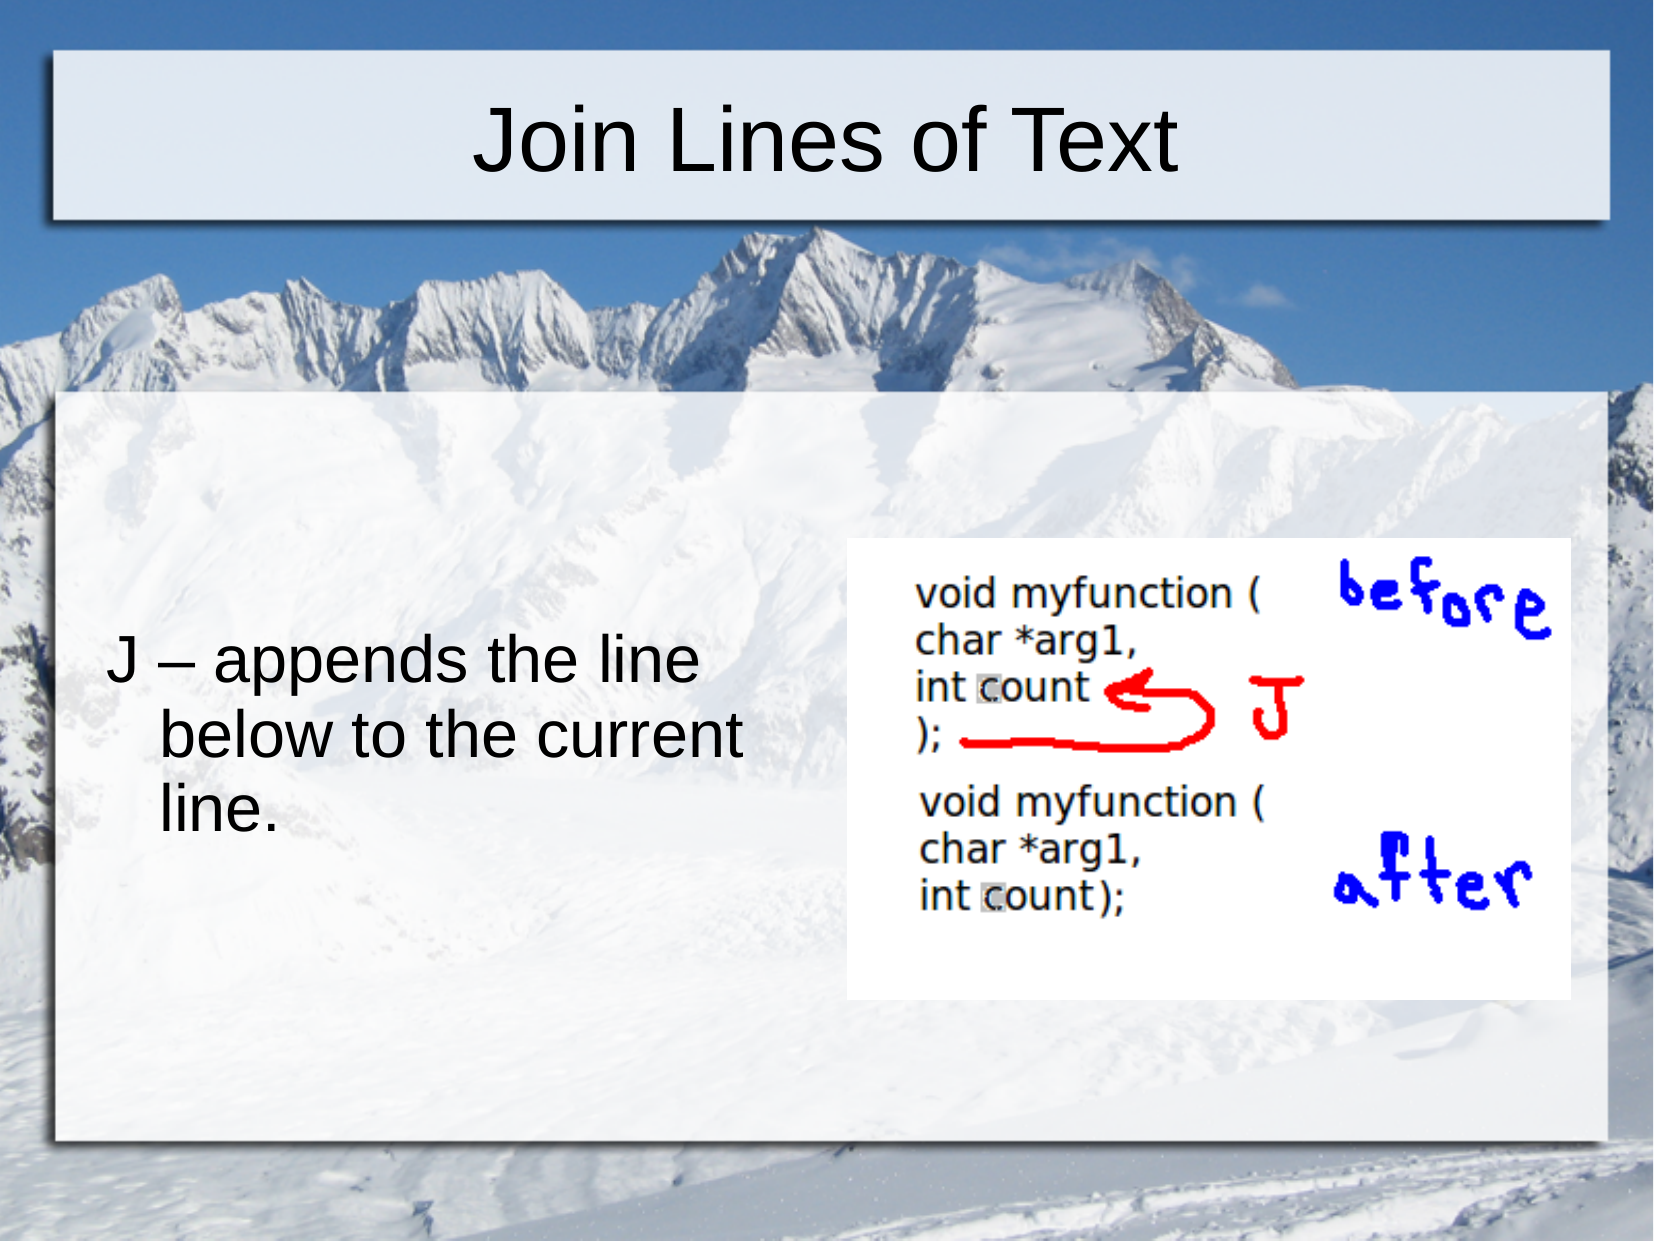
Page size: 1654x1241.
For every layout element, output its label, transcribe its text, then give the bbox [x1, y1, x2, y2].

title Join Lines of Text [58, 61, 1594, 219]
list J – appends the line below to the current line. [88, 413, 812, 1126]
picture [0, 0, 1654, 1241]
